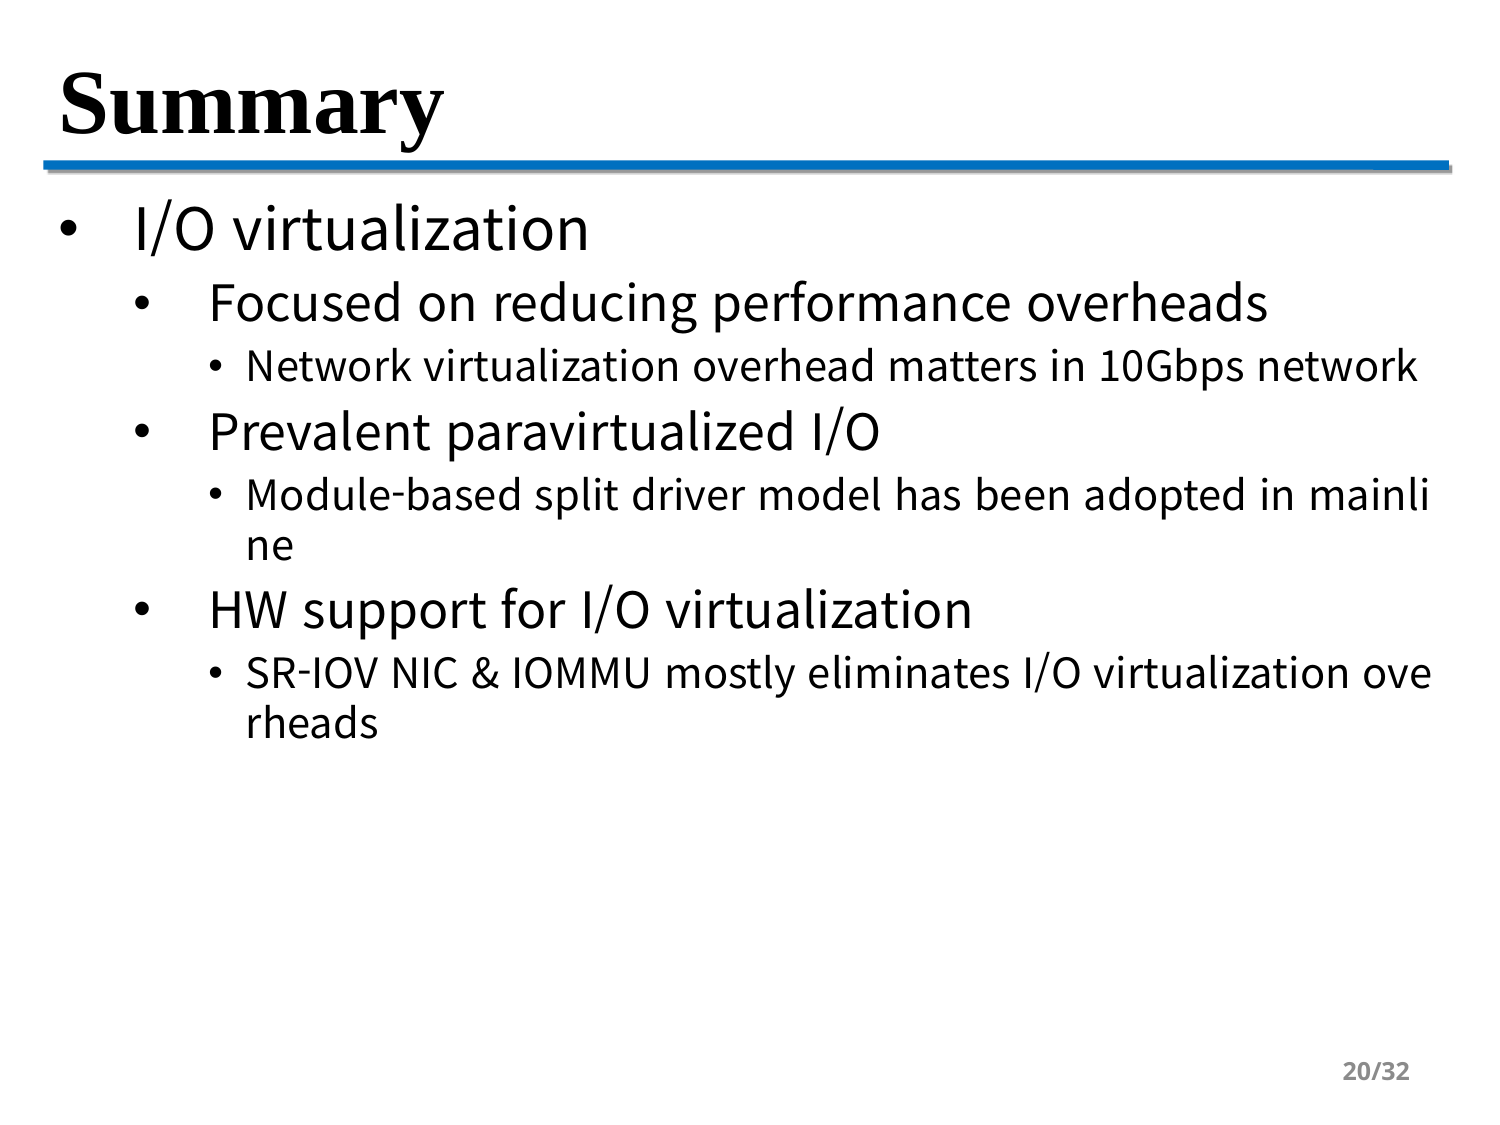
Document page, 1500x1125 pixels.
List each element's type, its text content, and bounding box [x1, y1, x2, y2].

title Summary [43, 21, 1449, 173]
slide_number <number>/32 [1074, 1042, 1425, 1103]
list I/O virtualization Focused on reducing performance overheads Network virtualization overhead matters in 10Gbps network Prevalent paravirtualized I/O Module-based split driver model has been adopted in mainline HW support for I/O virtualization SR-IOV NIC & IOMMU mostly eliminates I/O virtualization overheads [43, 184, 1449, 1012]
